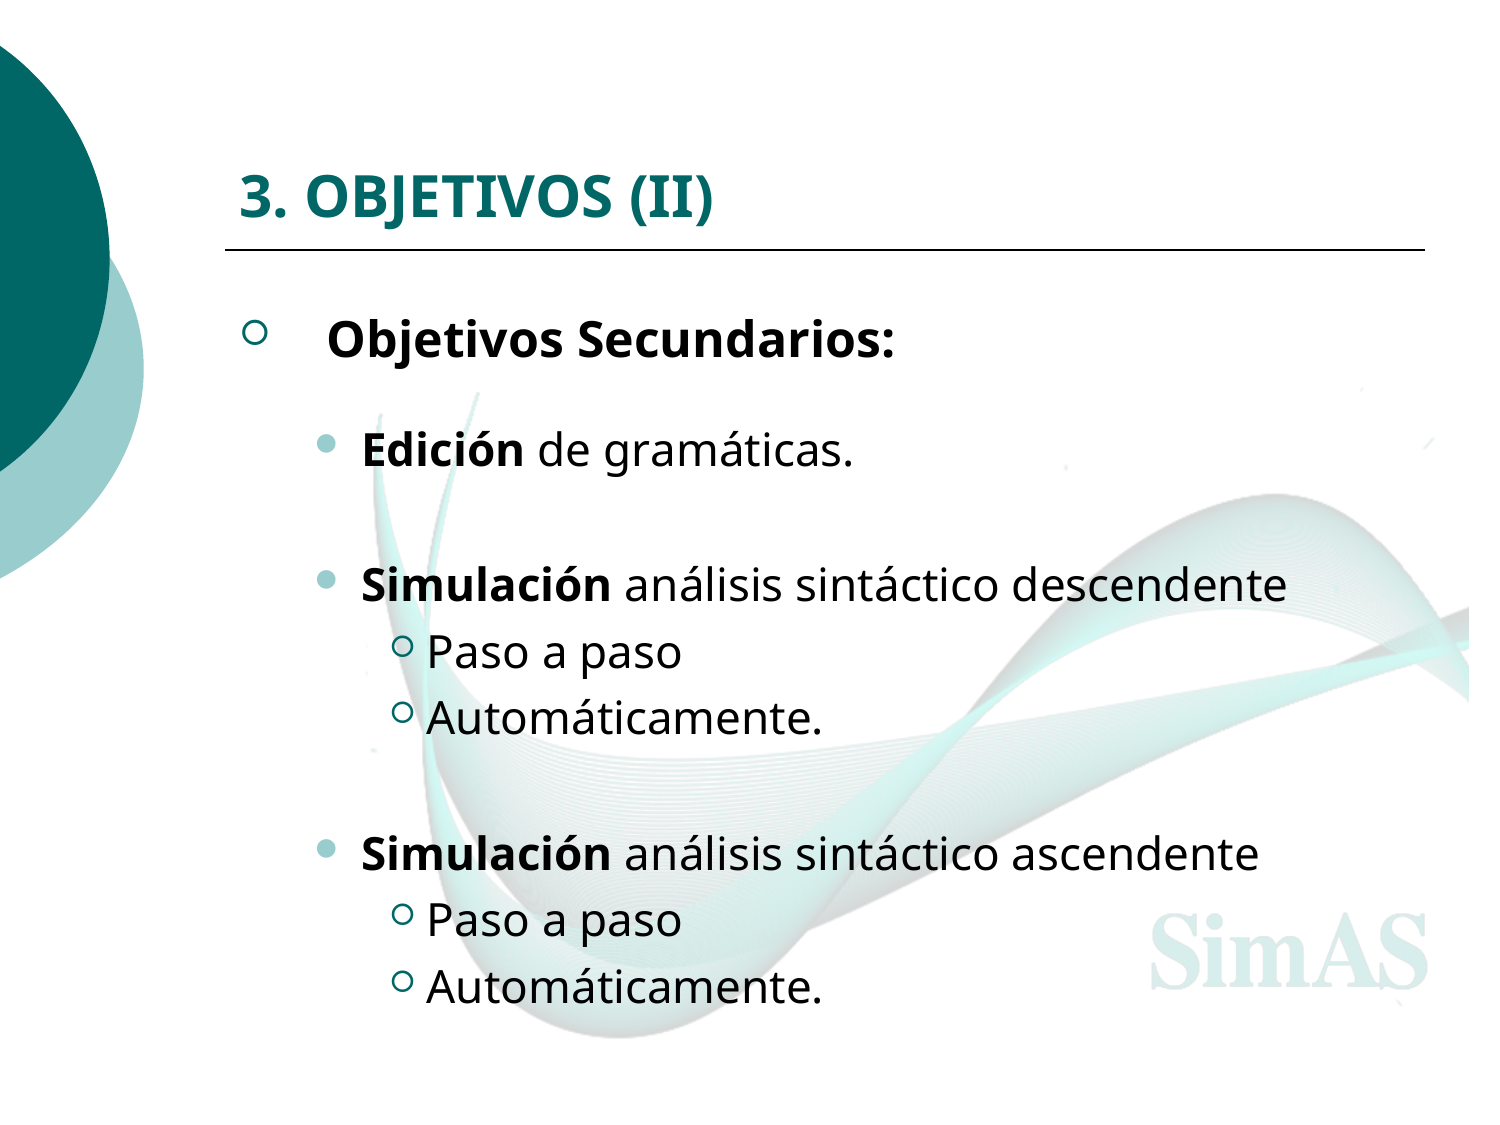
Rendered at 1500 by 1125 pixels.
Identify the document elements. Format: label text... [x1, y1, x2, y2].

title 3. OBJETIVOS (II) [224, 49, 1425, 237]
list Objetivos Secundarios: Edición de gramáticas. Simulación análisis sintáctico descendente Paso a paso Automáticamente. Simulación análisis sintáctico ascendente Paso a paso Automáticamente. [224, 299, 1425, 1094]
